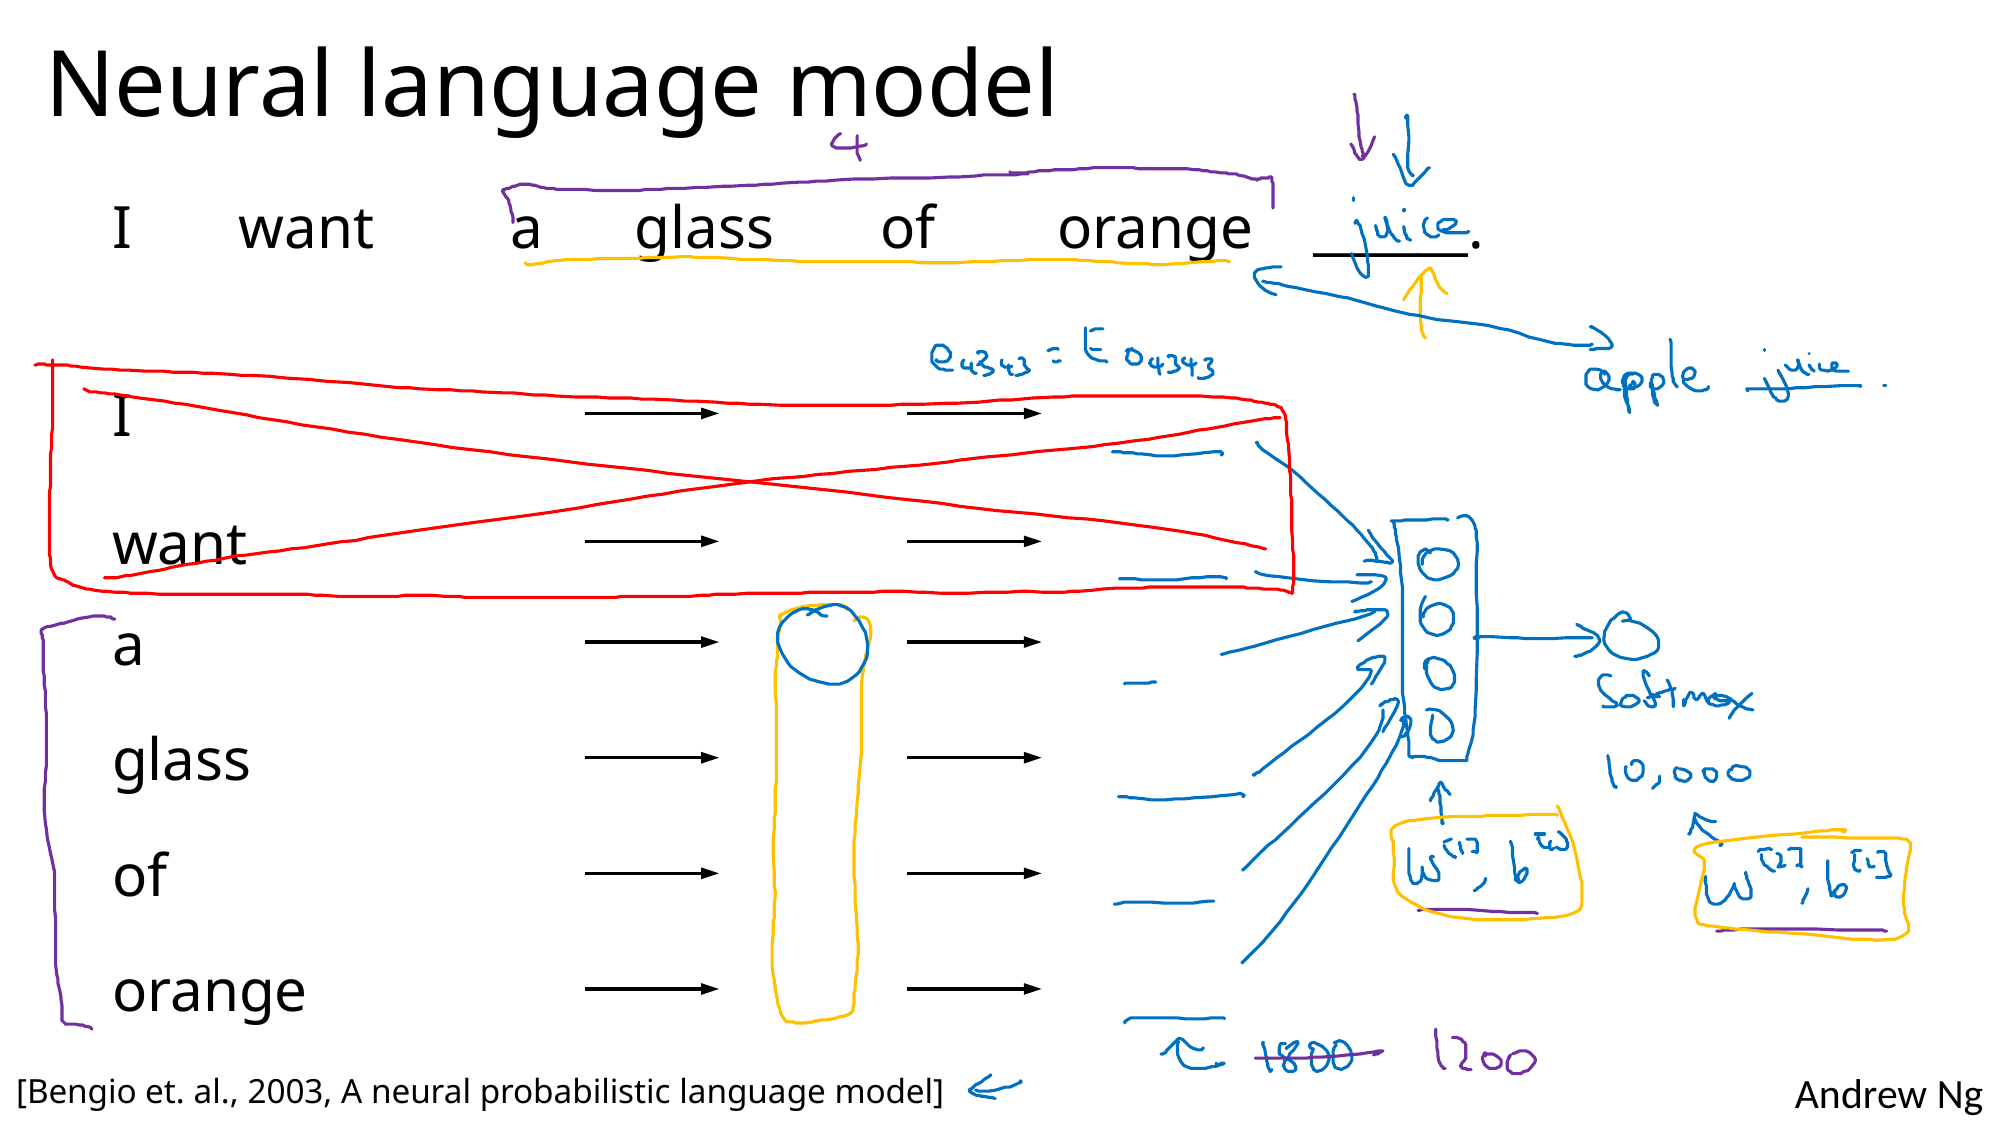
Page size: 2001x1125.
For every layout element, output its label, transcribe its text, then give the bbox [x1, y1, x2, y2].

picture [31, 90, 1916, 1104]
title Neural language model [30, 29, 2000, 248]
text_box [Bengio et. al., 2003, A neural probabilistic language model] [1, 1063, 964, 1119]
